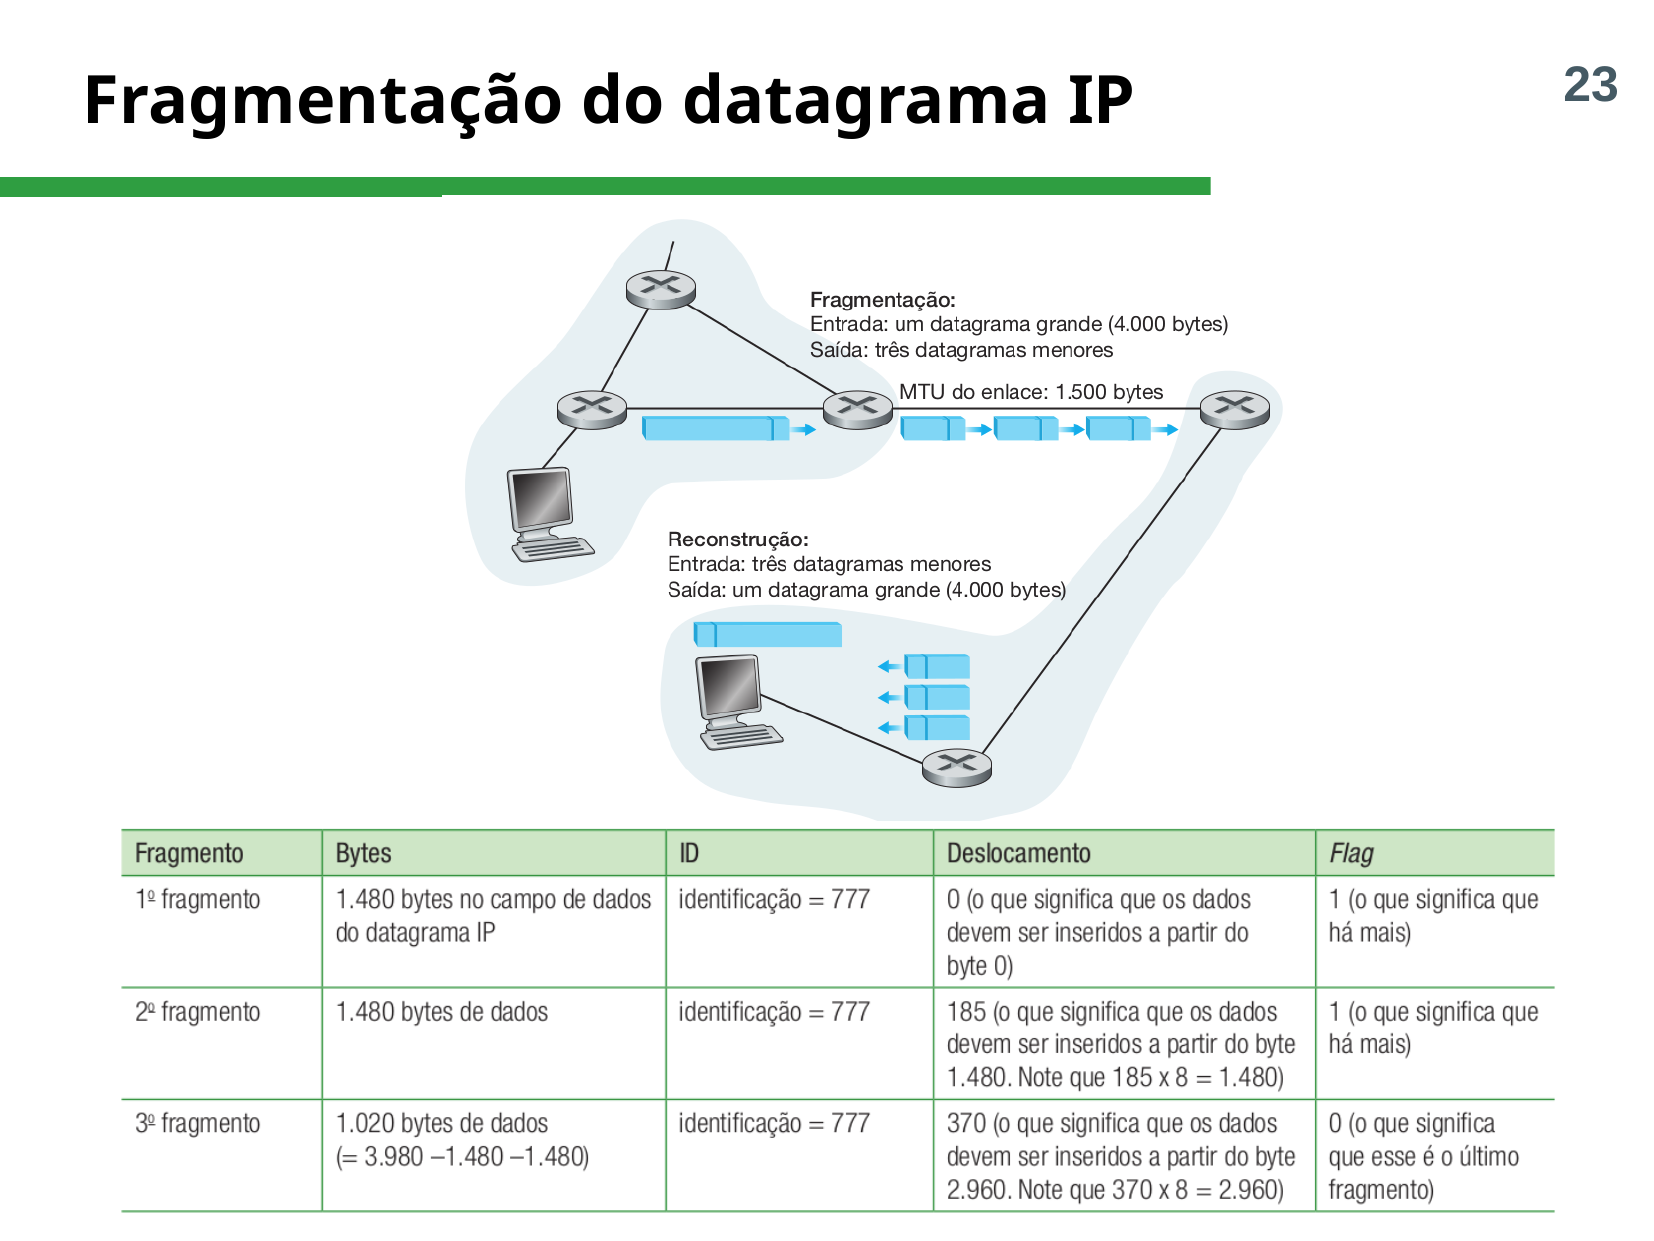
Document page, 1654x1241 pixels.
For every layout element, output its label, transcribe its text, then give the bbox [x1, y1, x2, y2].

title Fragmentação do datagrama IP [82, 0, 1300, 202]
picture [118, 195, 1565, 1223]
